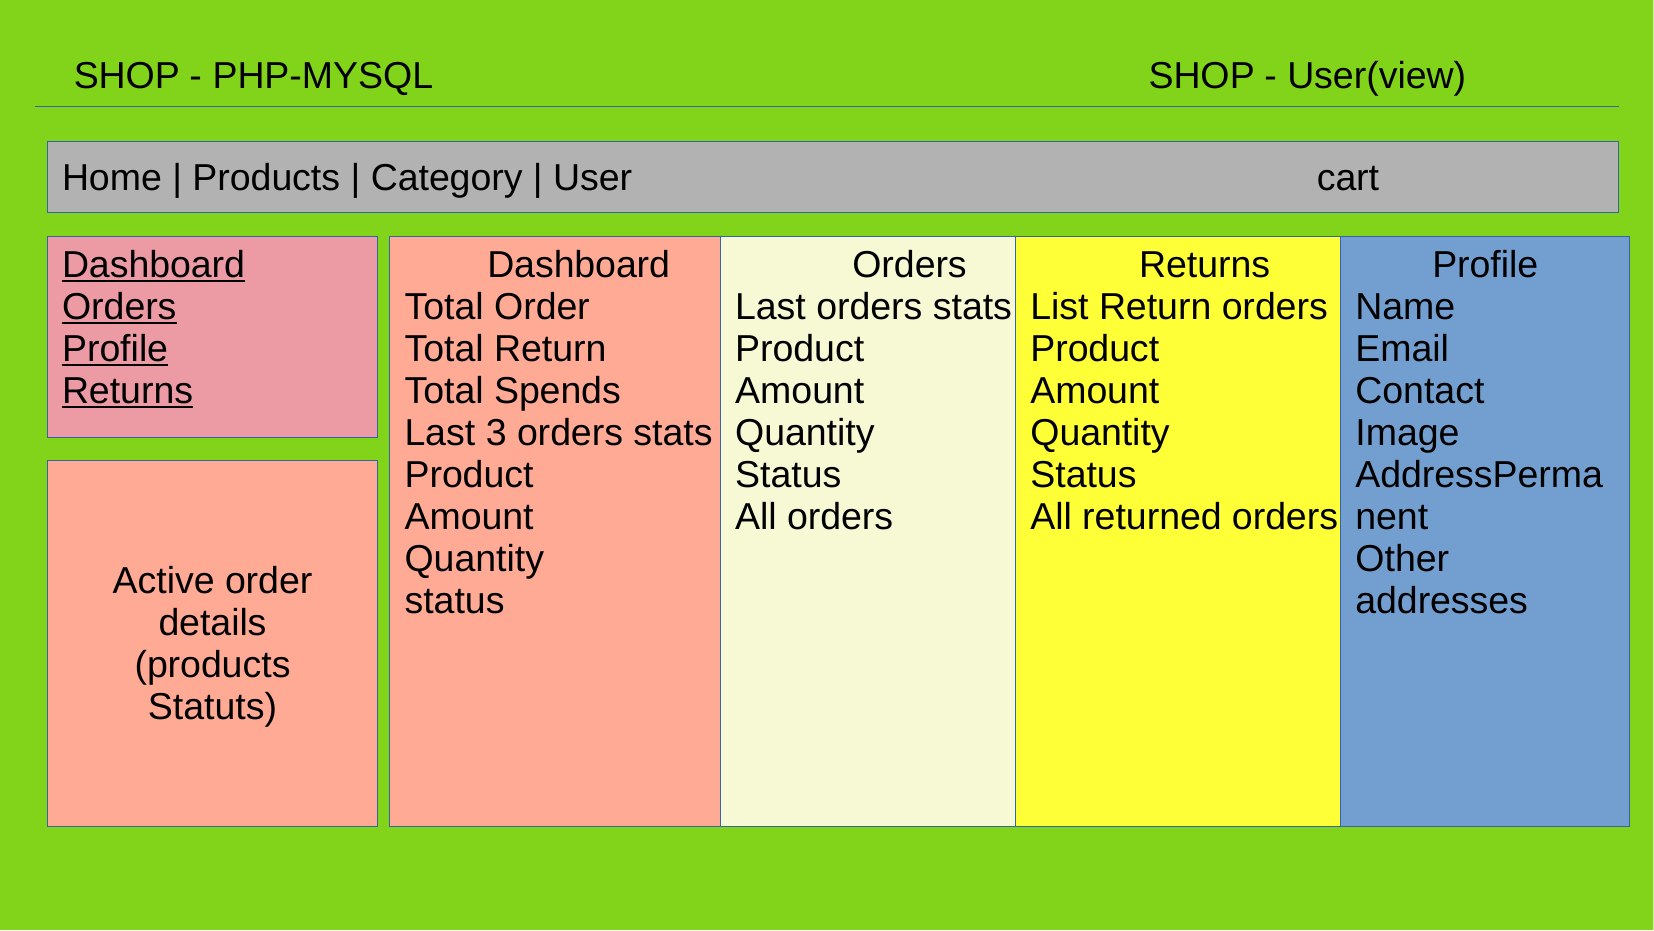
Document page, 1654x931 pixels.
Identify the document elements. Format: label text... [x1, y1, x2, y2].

text_box Orders Last orders stats Product Amount Quantity Status All orders [720, 236, 1015, 827]
text_box Dashboard Total Order Total Return Total Spends Last 3 orders stats Product Amount Quantity status [389, 236, 720, 827]
text_box Profile Name Email Contact Image AddressPermanent Other addresses [1340, 236, 1630, 827]
text_box Home | Products | Category | User cart [47, 141, 1619, 213]
text_box SHOP - User(view) [1133, 47, 1607, 105]
text_box SHOP - PHP-MYSQL [59, 47, 449, 106]
text_box Active order details (products Statuts) [47, 460, 378, 827]
text_box Returns List Return orders Product Amount Quantity Status All returned orders [1015, 236, 1340, 827]
text_box Dashboard Orders Profile Returns [47, 236, 378, 438]
